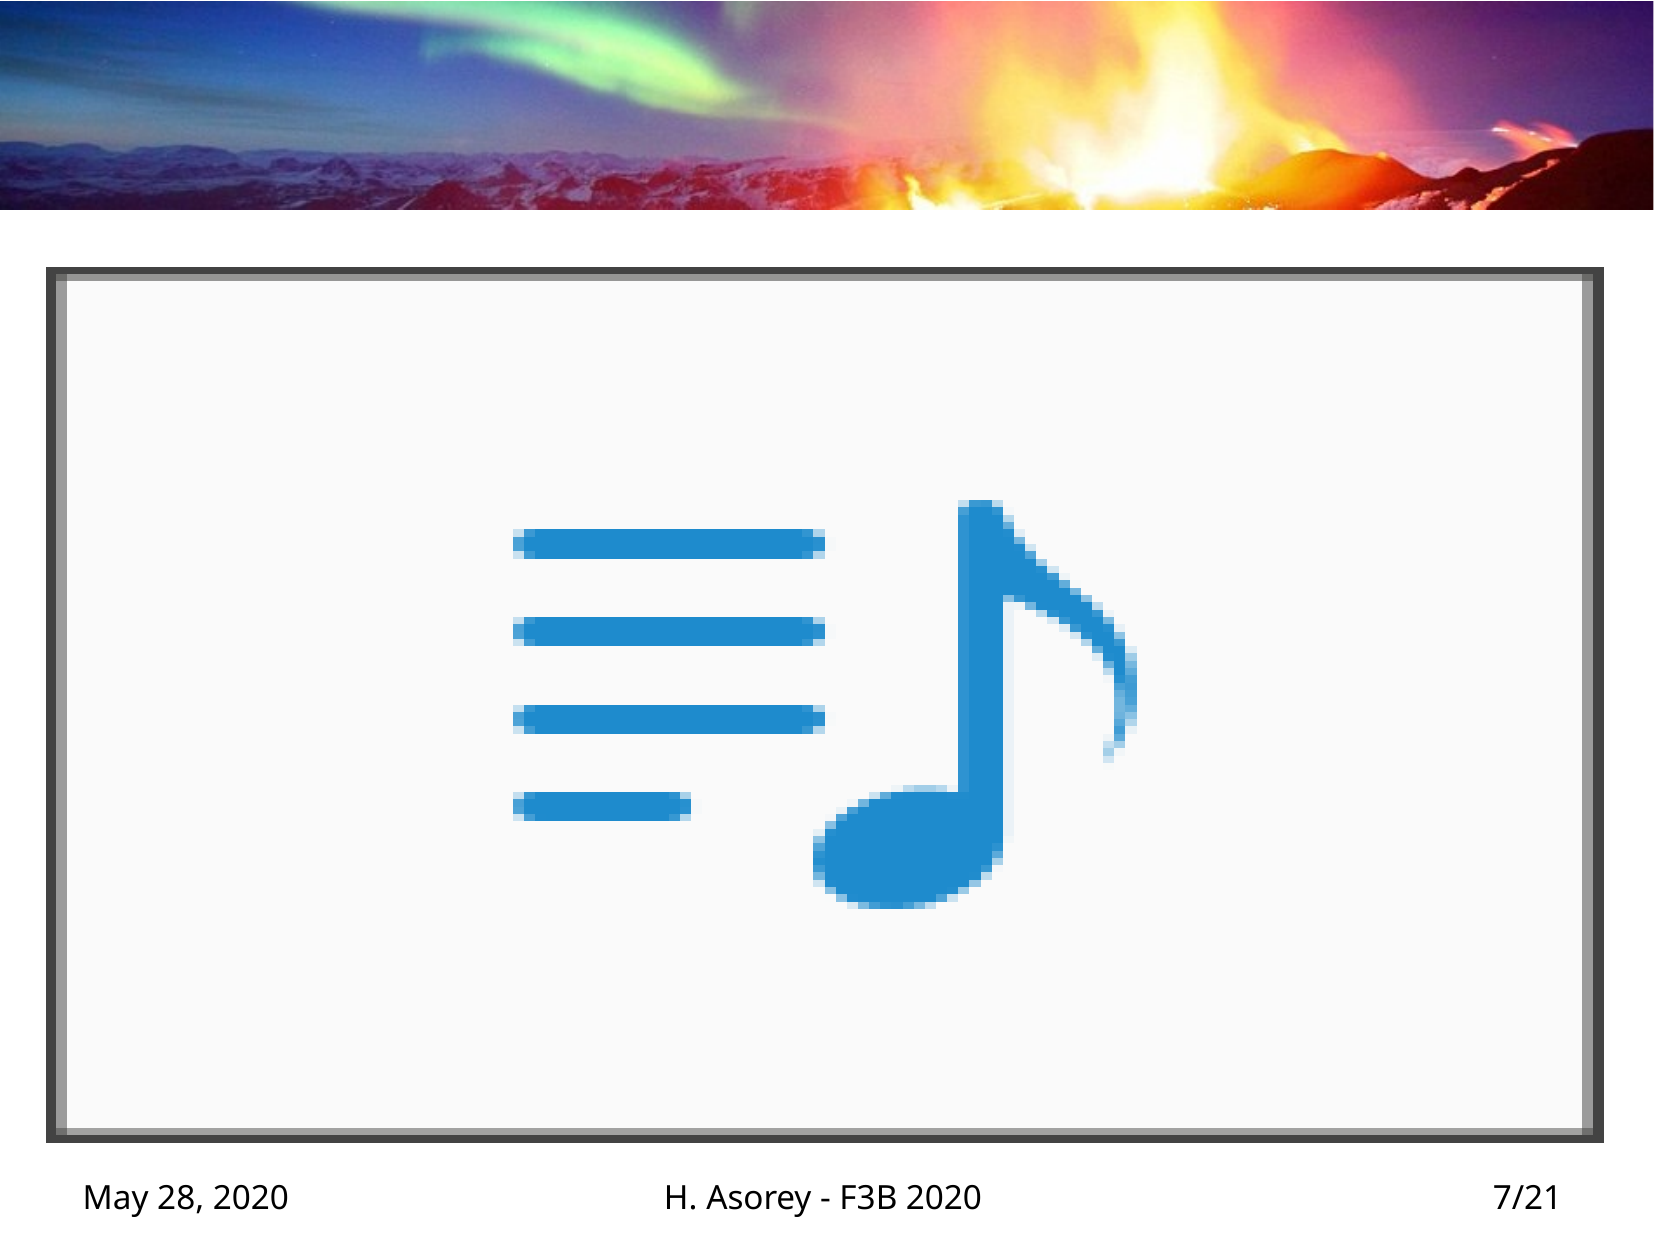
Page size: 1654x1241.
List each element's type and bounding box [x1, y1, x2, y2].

picture [0, 1, 1654, 210]
text_box [45, 266, 1606, 1144]
